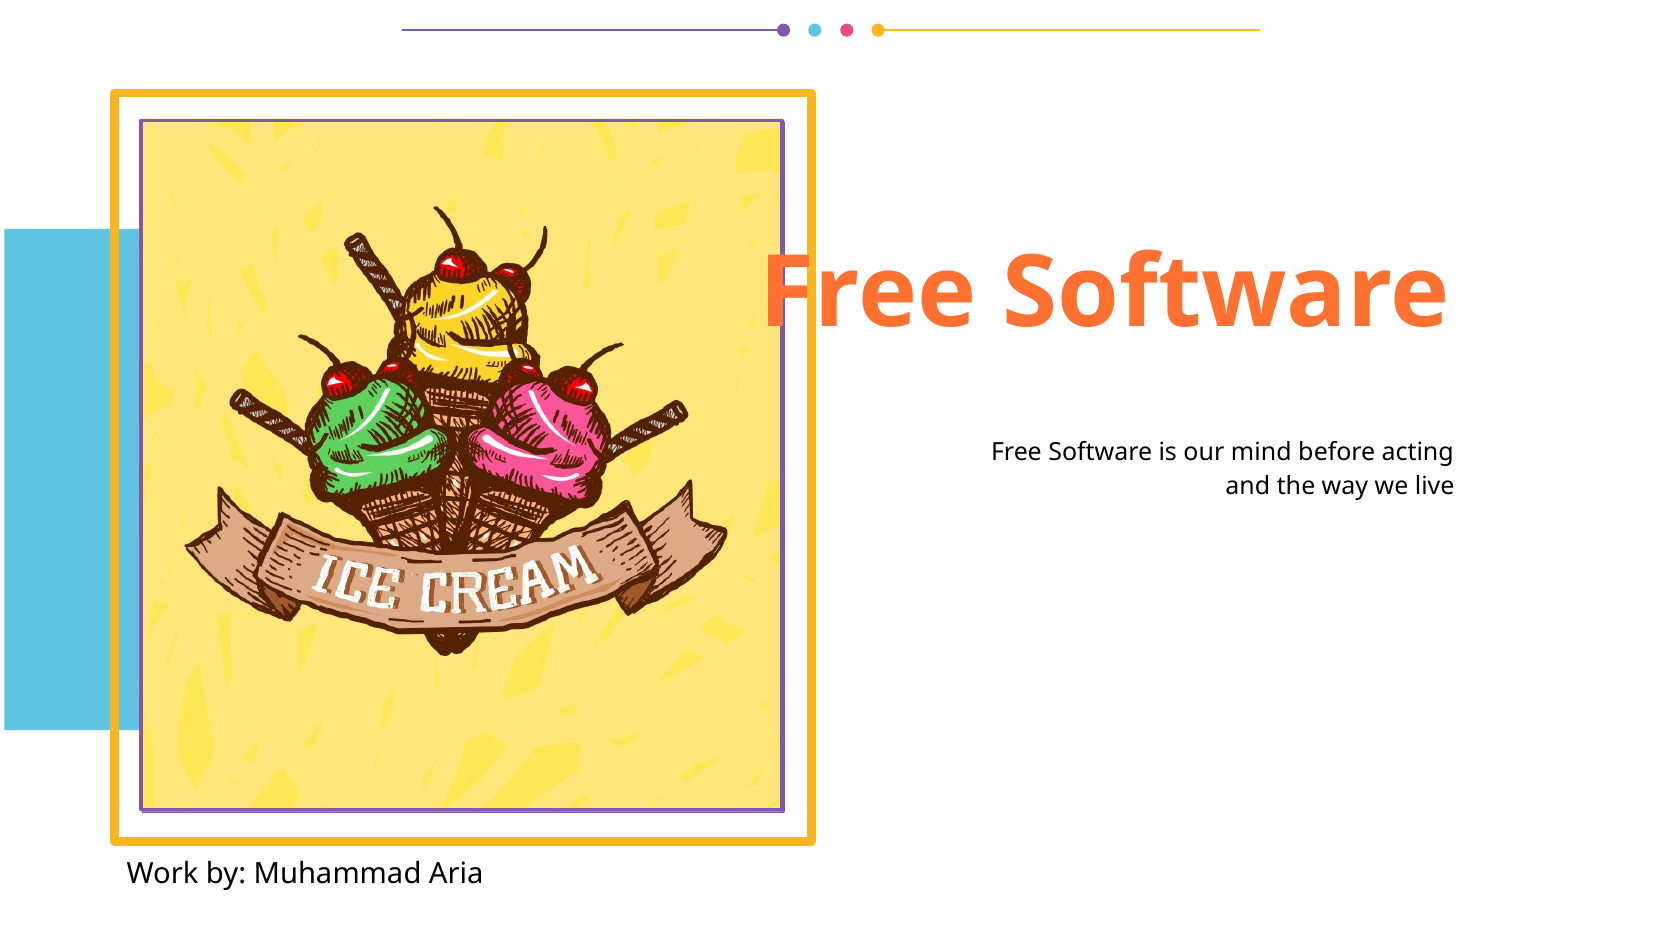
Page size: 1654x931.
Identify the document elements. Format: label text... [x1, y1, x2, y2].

title Free Software is our mind before acting and the way we live [990, 375, 1455, 560]
text_box Work by: Muhammad Aria [111, 844, 520, 900]
title Free Software [671, 171, 1451, 405]
text_box [143, 122, 780, 808]
